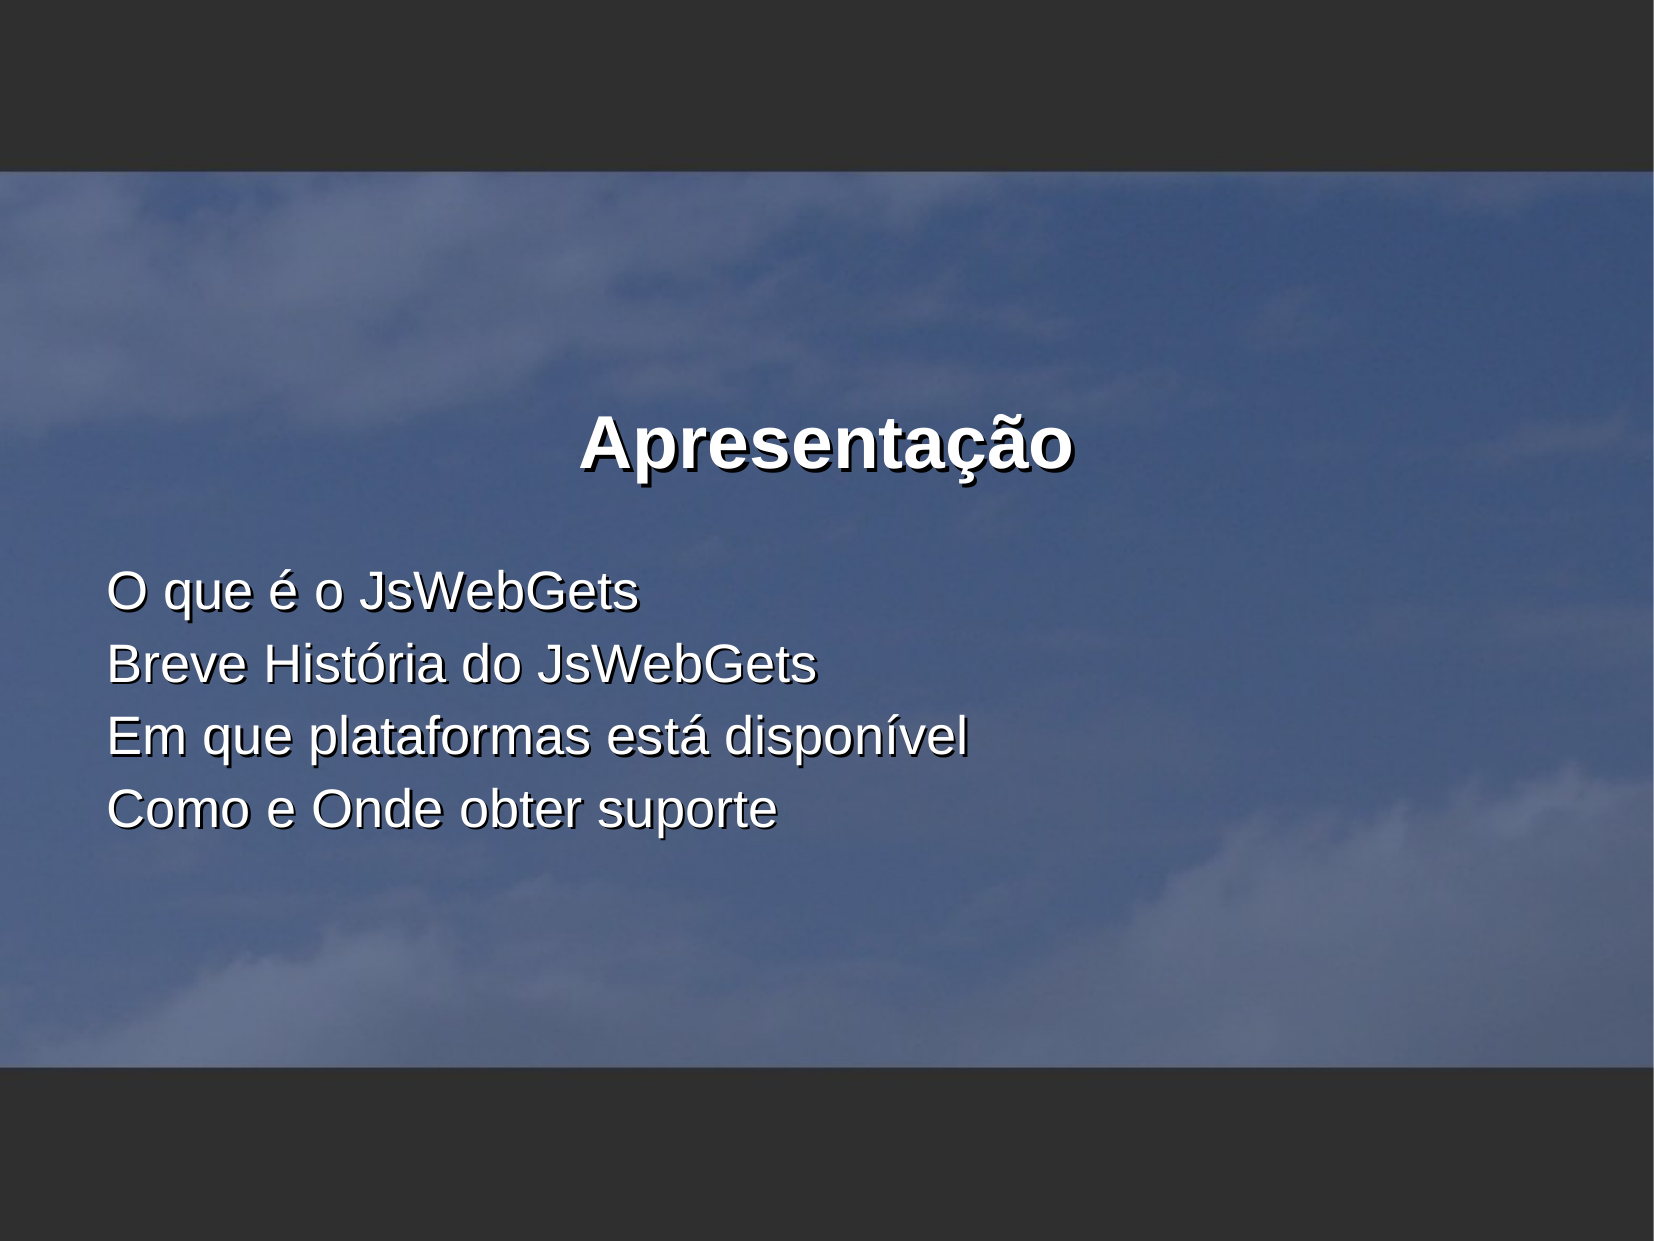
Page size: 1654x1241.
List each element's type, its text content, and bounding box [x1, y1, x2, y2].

picture [0, 0, 1654, 1241]
title Apresentação [88, 354, 1565, 532]
list O que é o JsWebGets Breve História do JsWebGets Em que plataformas está disponível Como e Onde obter suporte [88, 561, 1565, 839]
